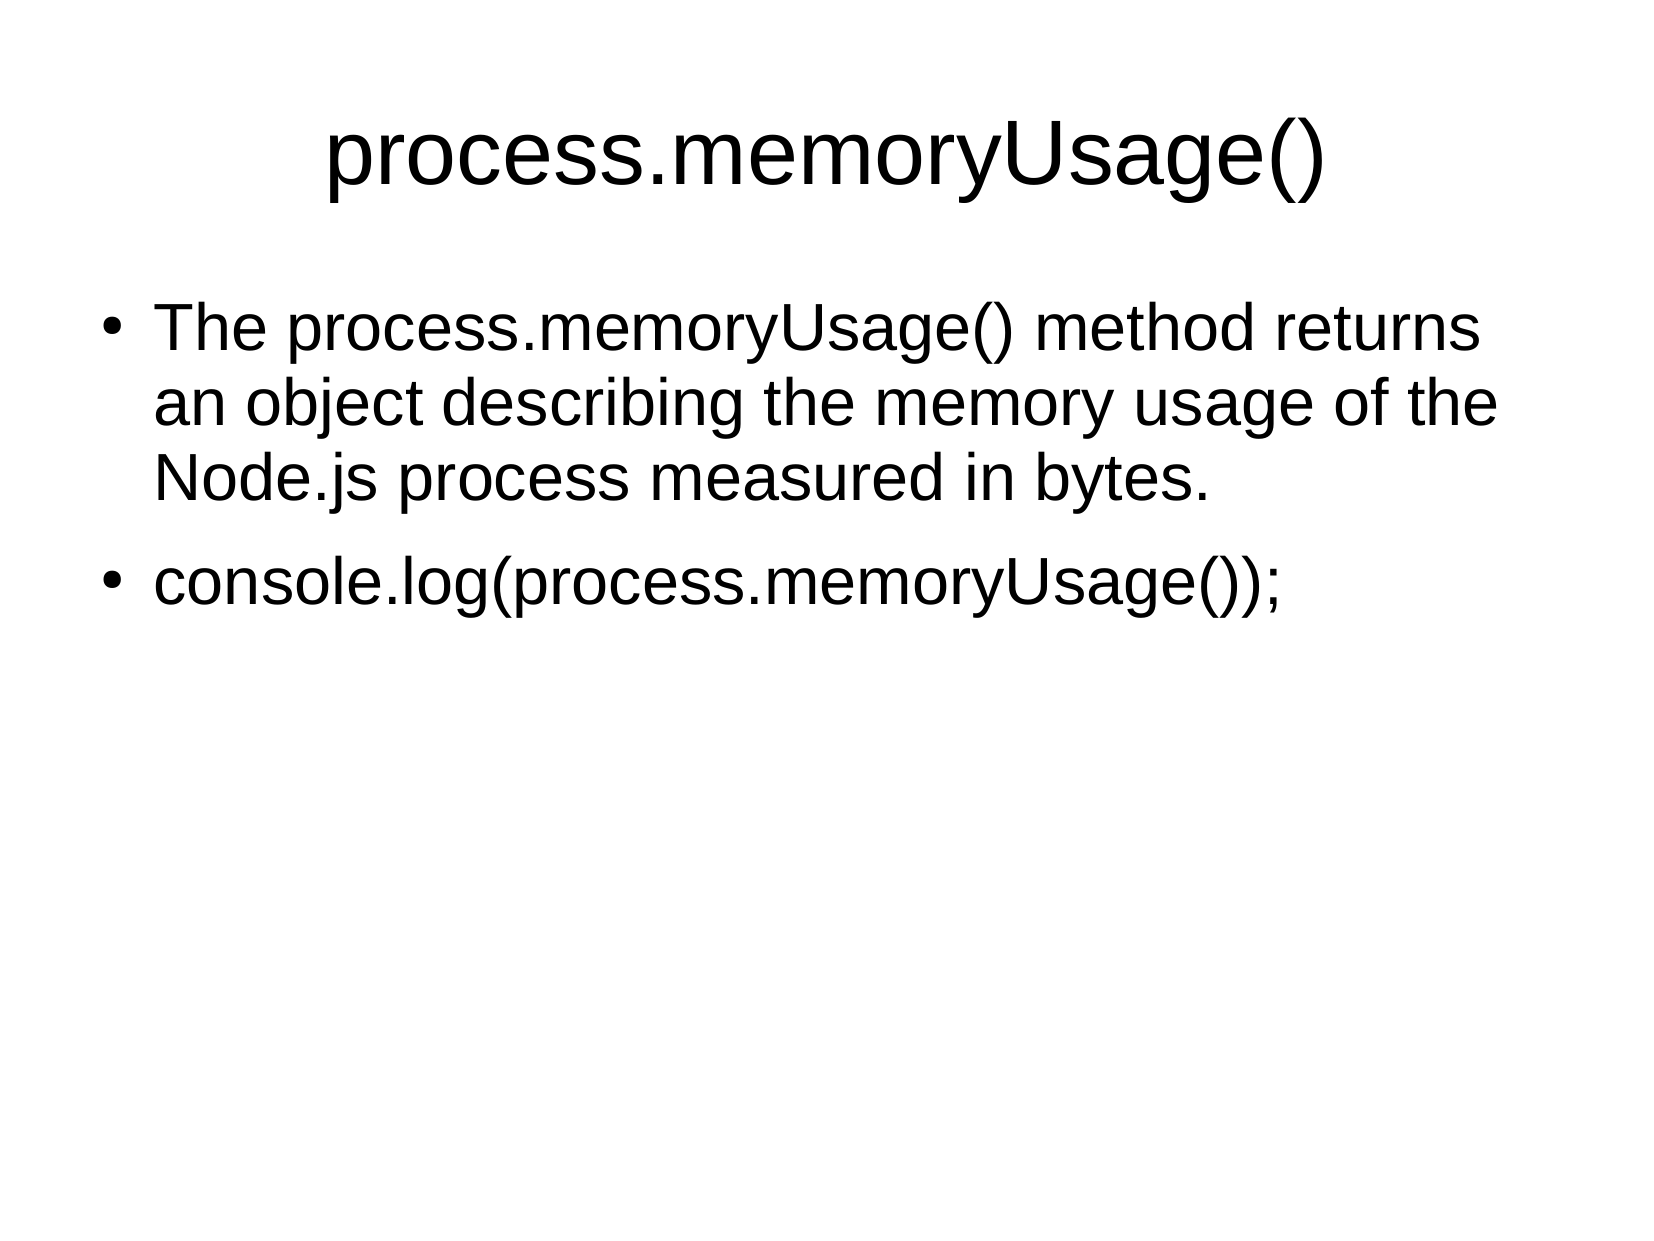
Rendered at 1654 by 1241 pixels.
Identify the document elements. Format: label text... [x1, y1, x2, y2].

list The process.memoryUsage() method returns an object describing the memory usage of the Node.js process measured in bytes. console.log(process.memoryUsage()); [82, 290, 1571, 1010]
title process.memoryUsage() [82, 49, 1571, 257]
